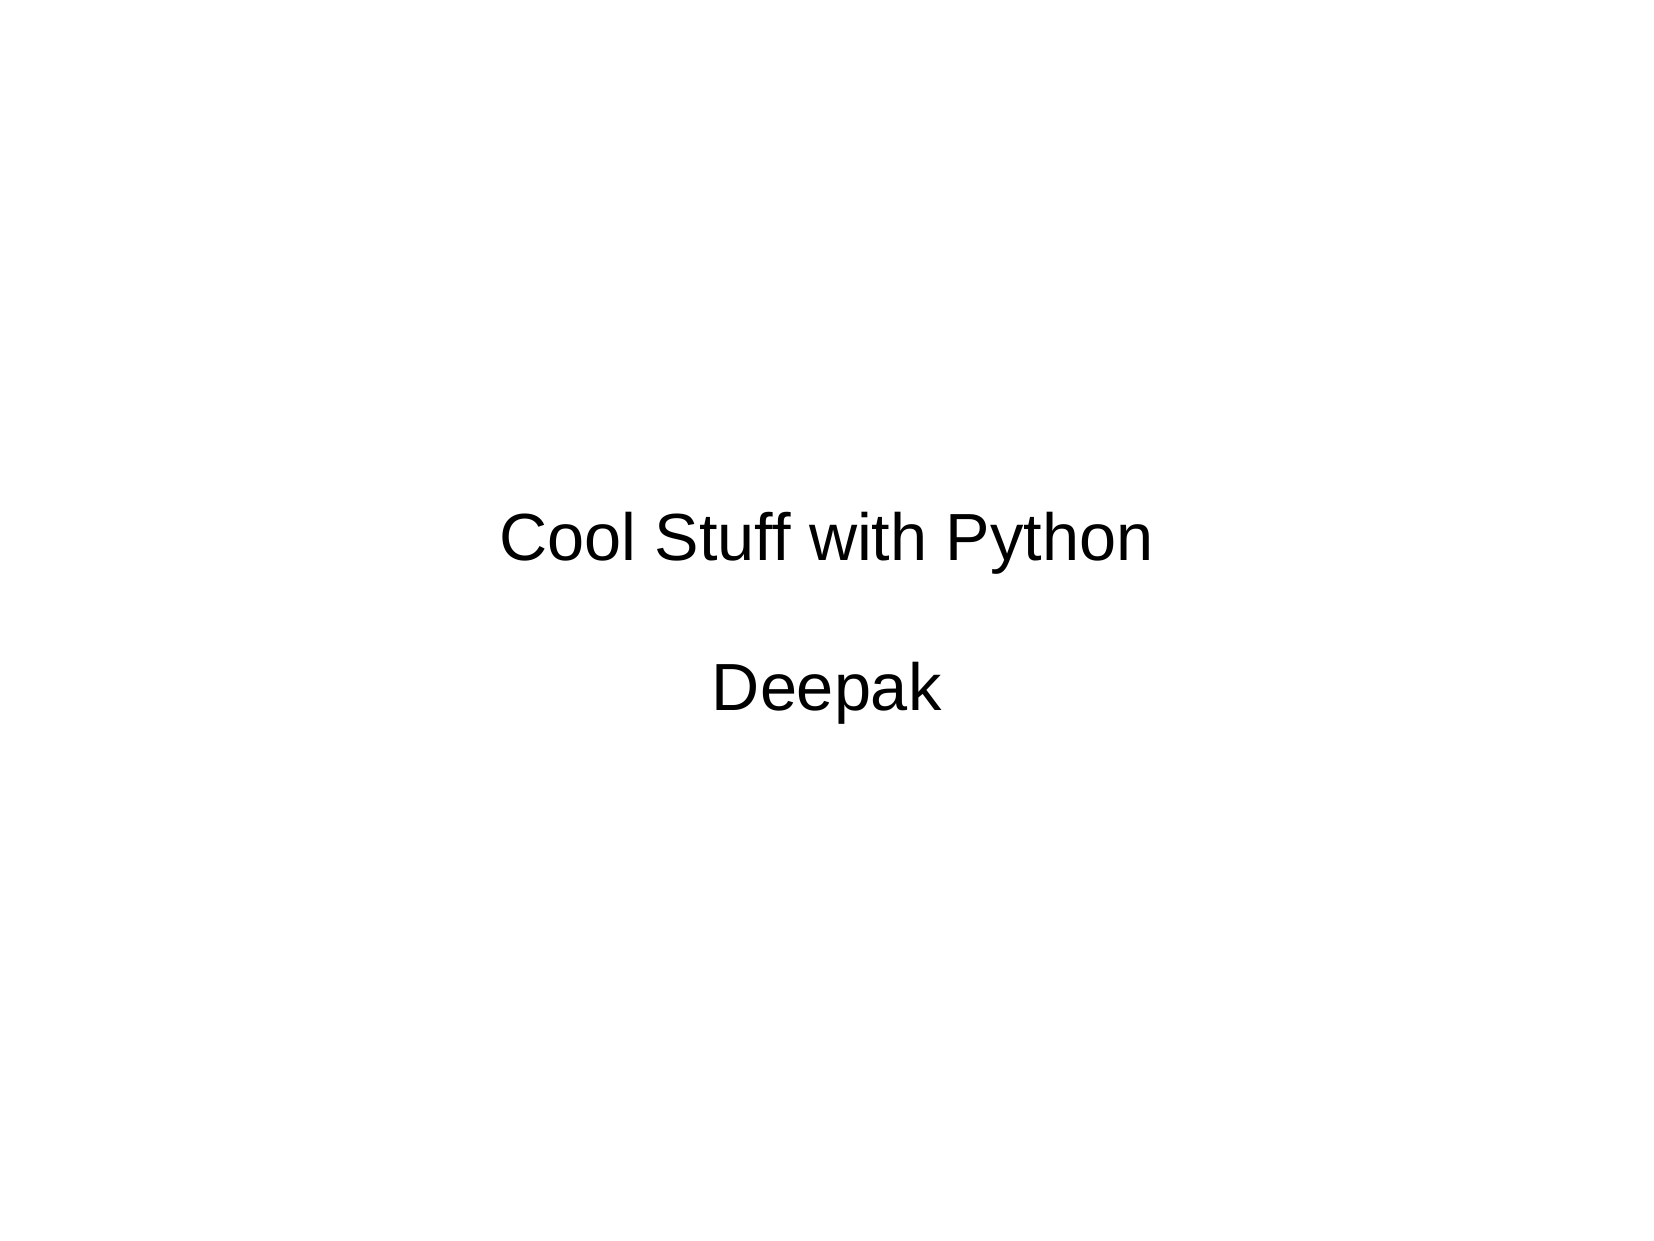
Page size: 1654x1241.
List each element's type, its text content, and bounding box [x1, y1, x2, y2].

subtitle Cool Stuff with Python Deepak [82, 290, 1571, 1010]
